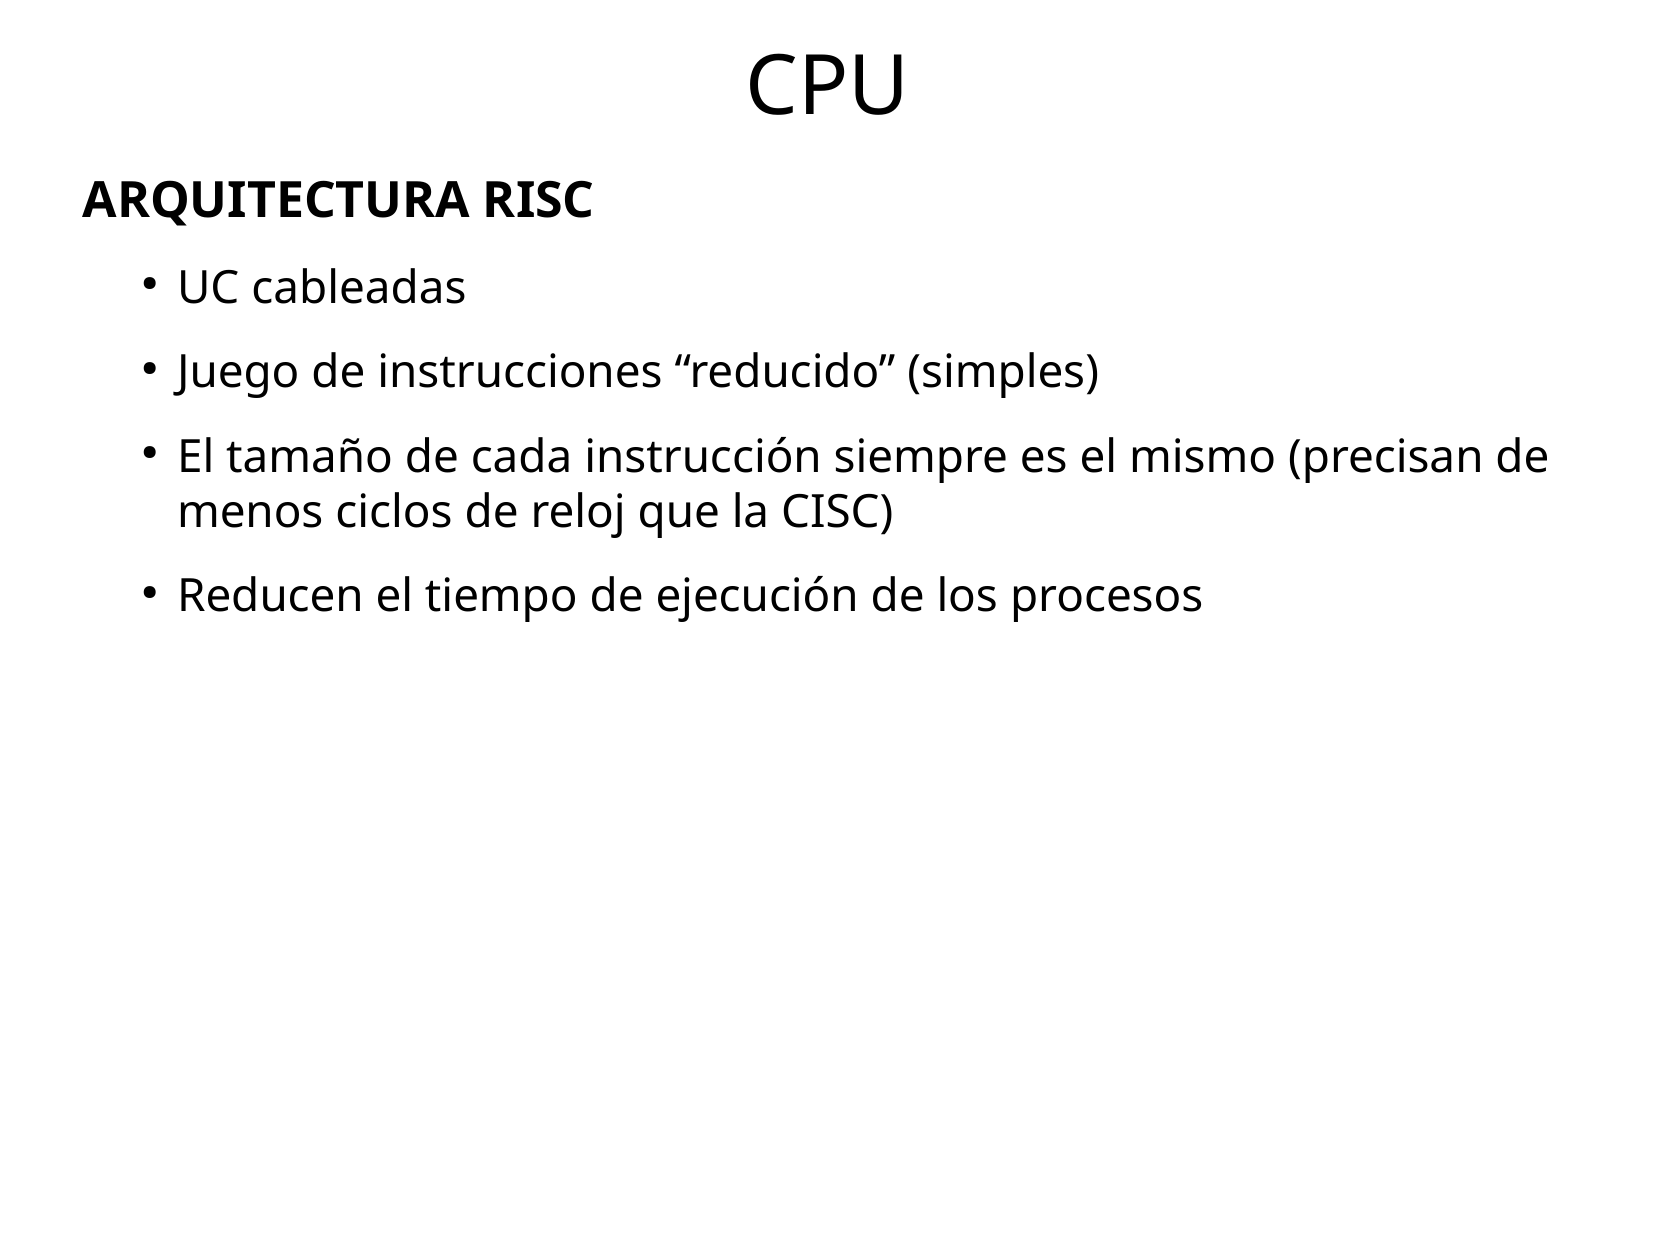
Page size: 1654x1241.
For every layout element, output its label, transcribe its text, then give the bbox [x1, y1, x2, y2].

title CPU [83, 0, 1572, 162]
subtitle ARQUITECTURA RISC UC cableadas Juego de instrucciones “reducido” (simples) El tamaño de cada instrucción siempre es el mismo (precisan de menos ciclos de reloj que la CISC) Reducen el tiempo de ejecución de los procesos [82, 167, 1630, 1241]
